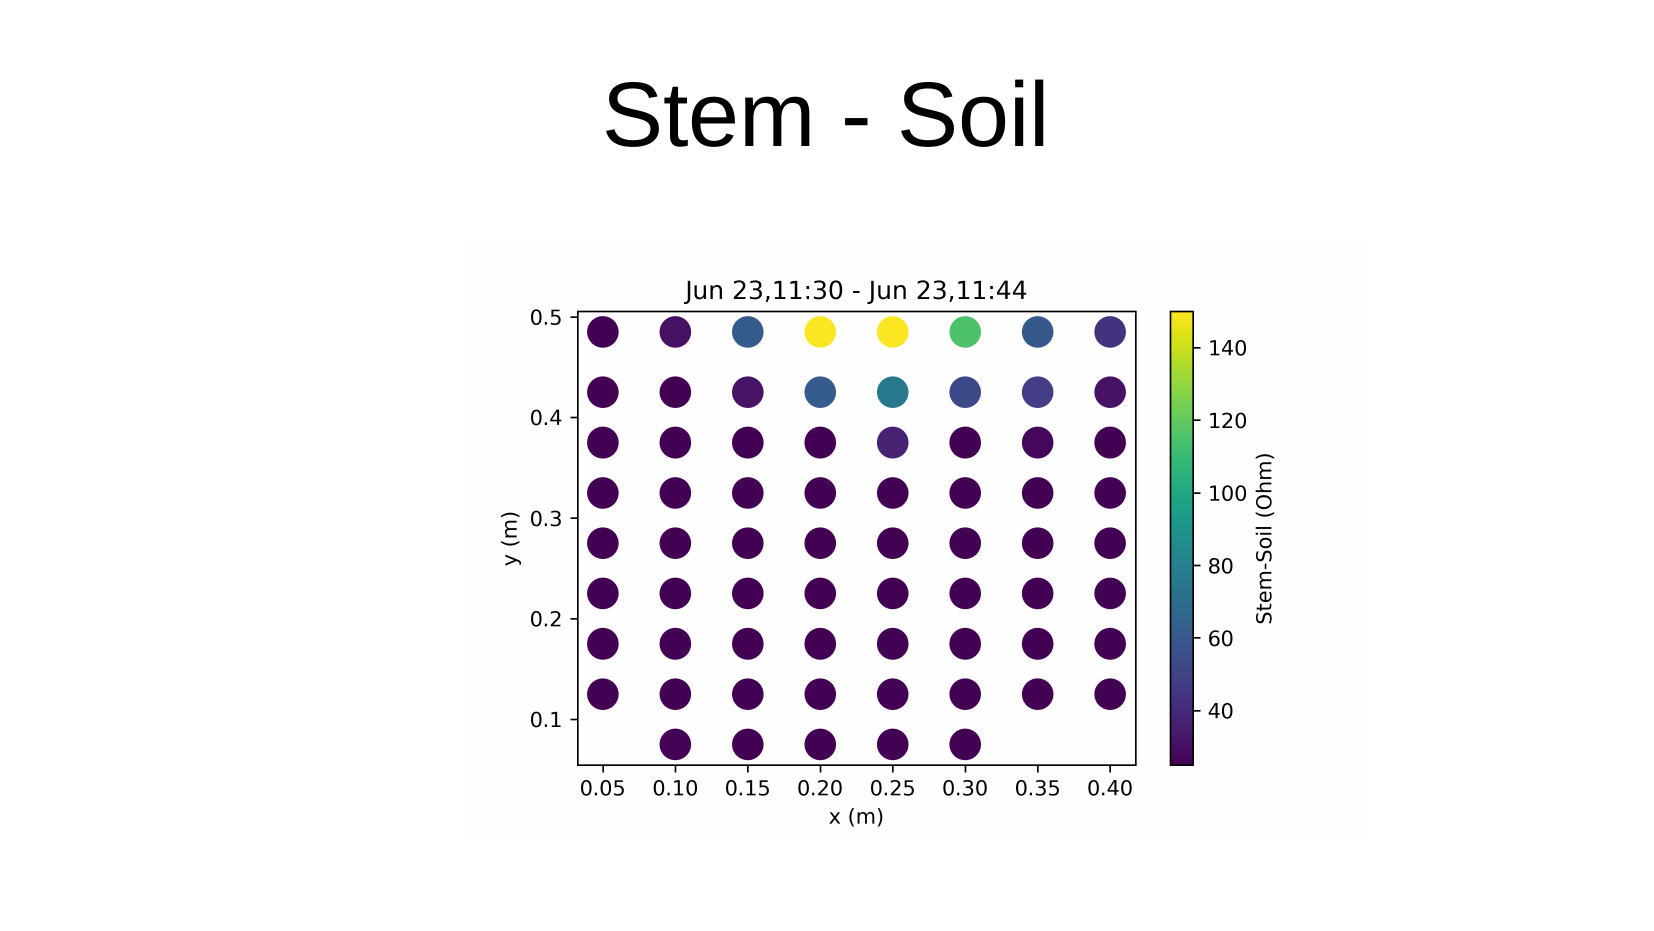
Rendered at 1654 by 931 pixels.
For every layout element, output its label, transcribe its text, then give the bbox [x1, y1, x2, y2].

title Stem - Soil [82, 37, 1571, 193]
picture [465, 239, 1365, 840]
